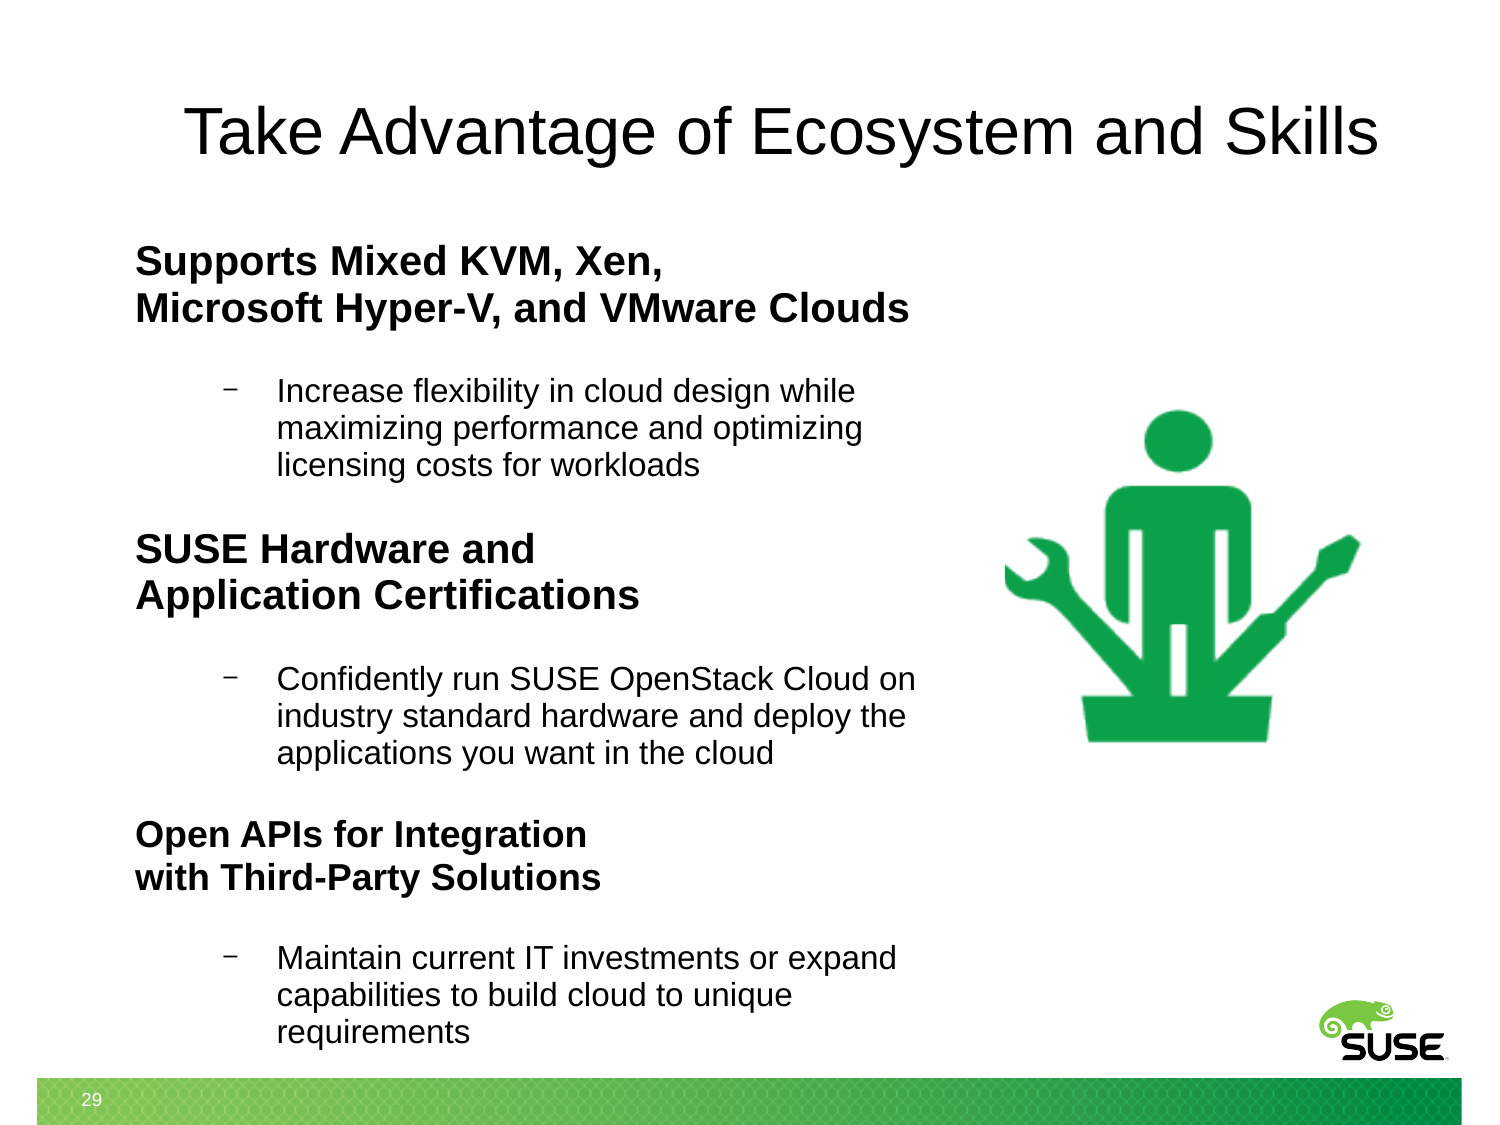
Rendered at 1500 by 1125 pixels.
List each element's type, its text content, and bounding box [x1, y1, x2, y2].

list Supports Mixed KVM, Xen, Microsoft Hyper-V, and VMware Clouds Increase flexibility in cloud design while maximizing performance and optimizing licensing costs for workloads SUSE Hardware and Application Certifications Confidently run SUSE OpenStack Cloud on industry standard hardware and deploy the applications you want in the cloud Open APIs for Integration with Third-Party Solutions Maintain current IT investments or expand capabilities to build cloud to unique requirements [135, 237, 991, 1109]
picture [1005, 379, 1366, 746]
title Take Advantage of Ecosystem and Skills [135, 41, 1456, 204]
picture [1319, 1000, 1449, 1061]
picture [37, 1078, 1462, 1125]
